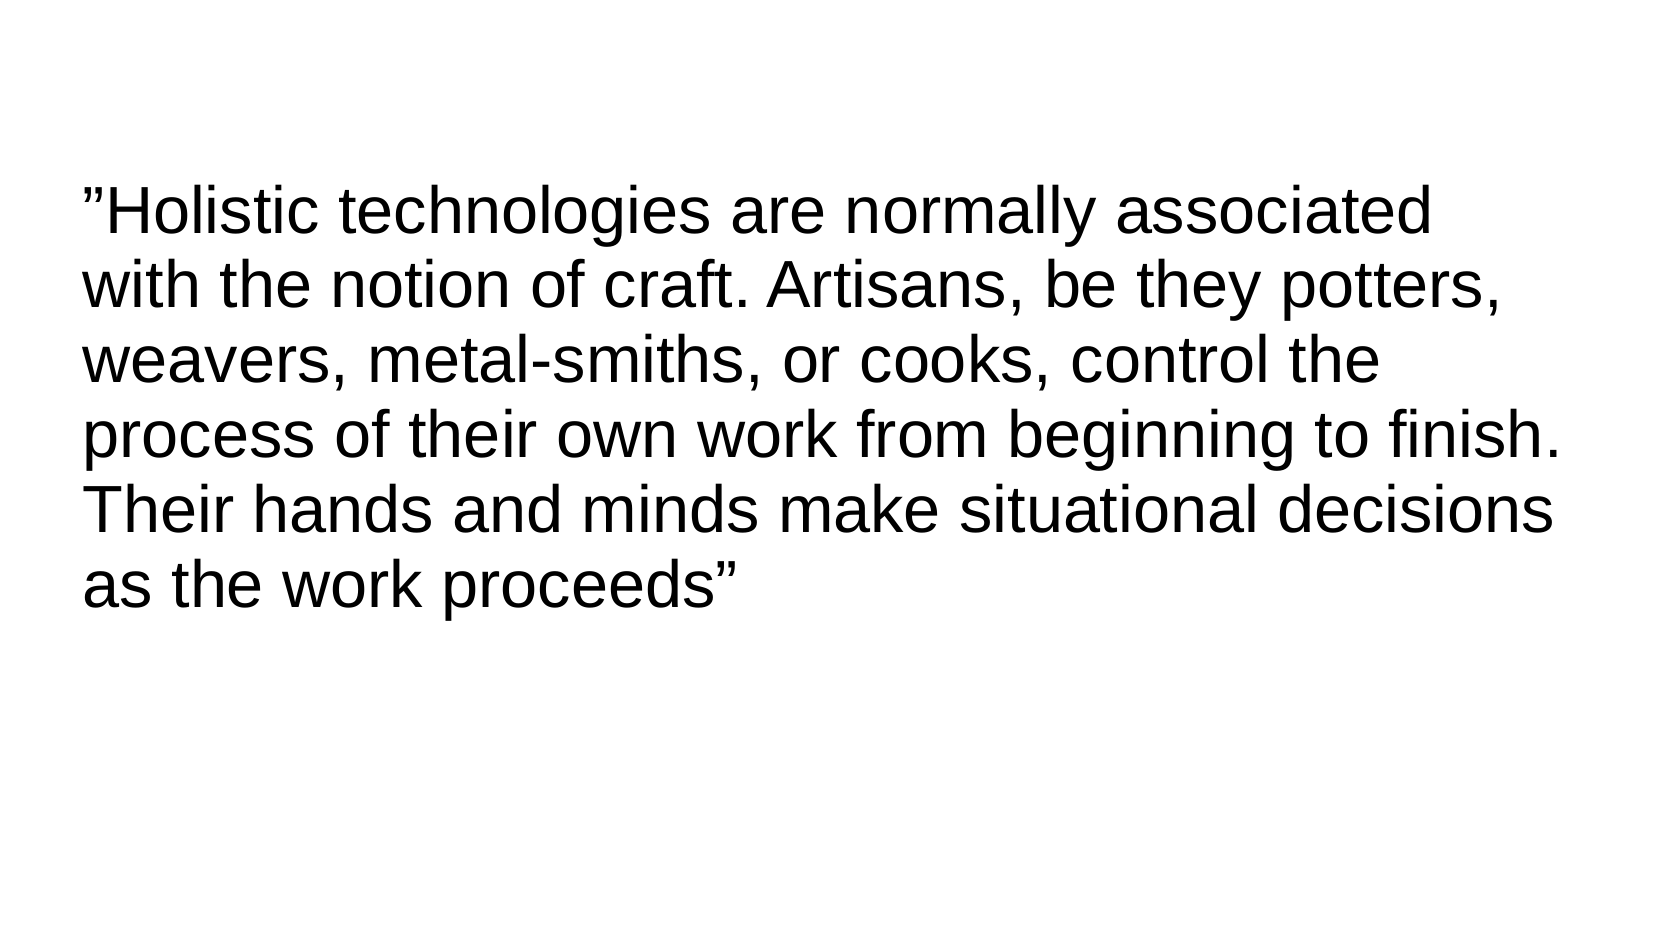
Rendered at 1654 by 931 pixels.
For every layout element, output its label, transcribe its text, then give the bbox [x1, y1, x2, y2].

subtitle ”Holistic technologies are normally associated with the notion of craft. Artisans, be they potters, weavers, metal-smiths, or cooks, control the process of their own work from beginning to finish. Their hands and minds make situational decisions as the work proceeds” [82, 37, 1571, 757]
